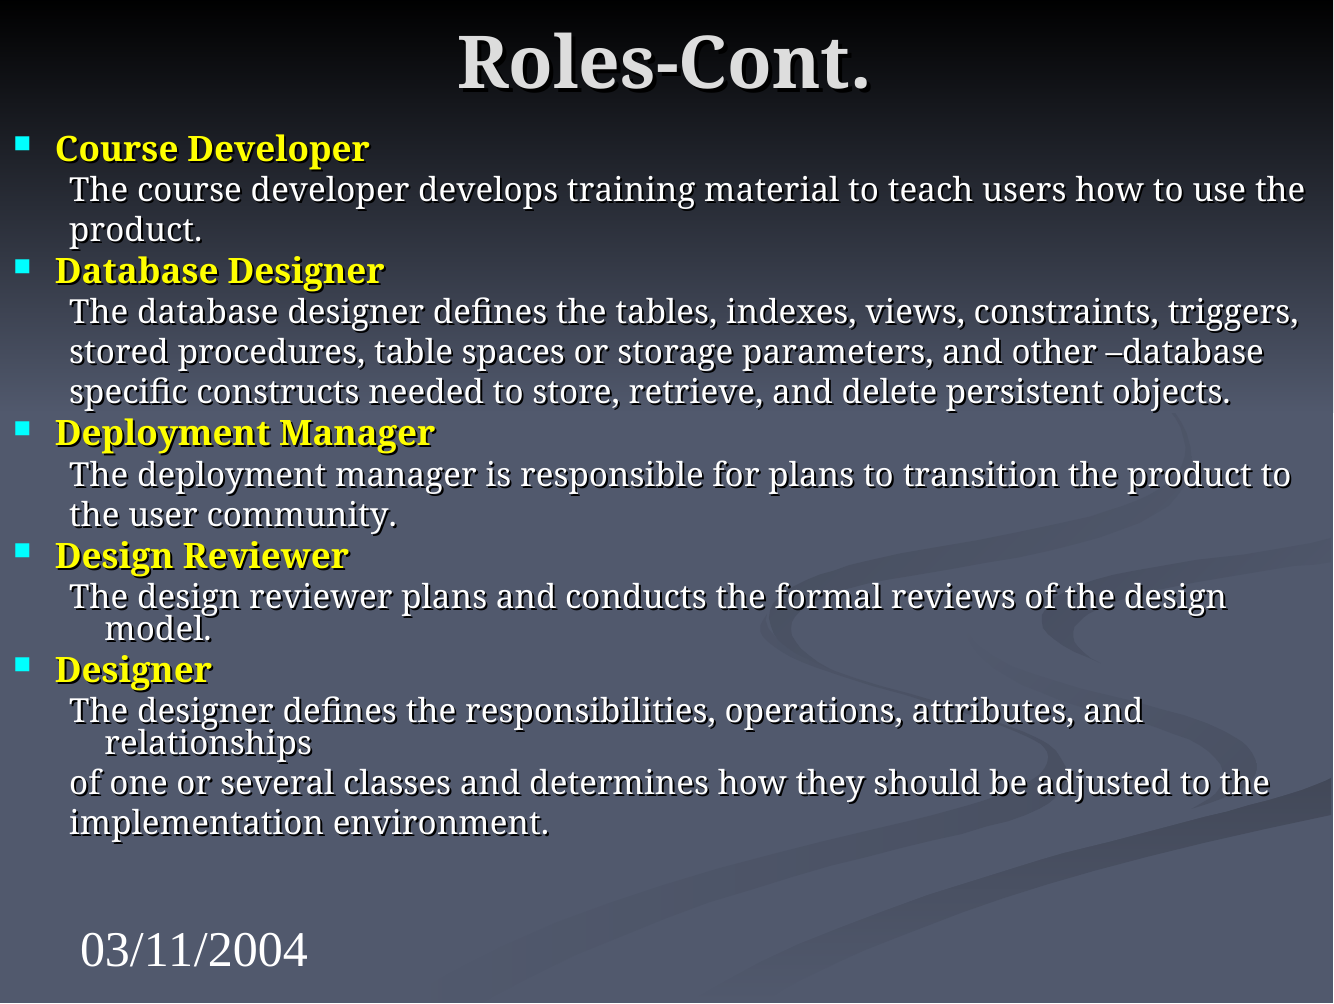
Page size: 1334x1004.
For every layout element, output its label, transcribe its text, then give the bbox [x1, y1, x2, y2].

title Roles-Cont. [64, 8, 1265, 110]
list Course Developer The course developer develops training material to teach users how to use the product. Database Designer The database designer defines the tables, indexes, views, constraints, triggers, stored procedures, table spaces or storage parameters, and other –database specific constructs needed to store, retrieve, and delete persistent objects. Deployment Manager The deployment manager is responsible for plans to transition the product to the user community. Design Reviewer The design reviewer plans and conducts the formal reviews of the design model. Designer The designer defines the responsibilities, operations, attributes, and relationships of one or several classes and determines how they should be adjusted to the implementation environment. [0, 127, 1334, 913]
